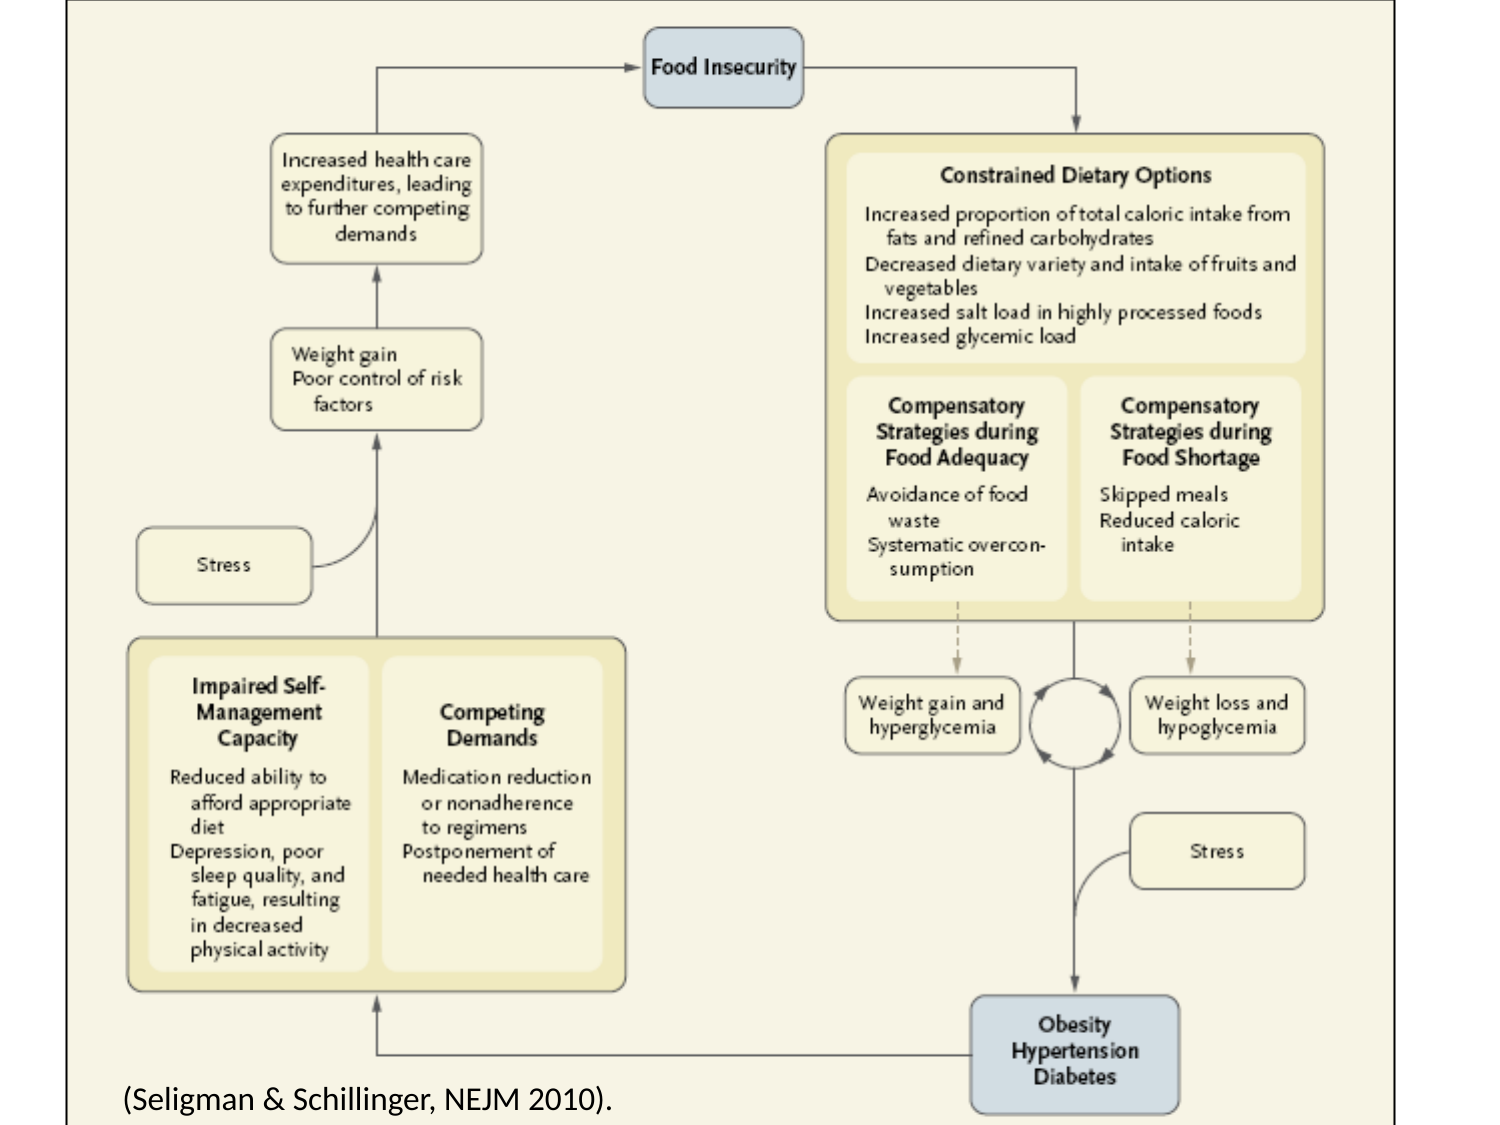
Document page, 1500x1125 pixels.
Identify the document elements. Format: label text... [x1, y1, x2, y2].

picture [62, 0, 1400, 1125]
text_box (Seligman & Schillinger, NEJM 2010). [107, 1069, 630, 1125]
